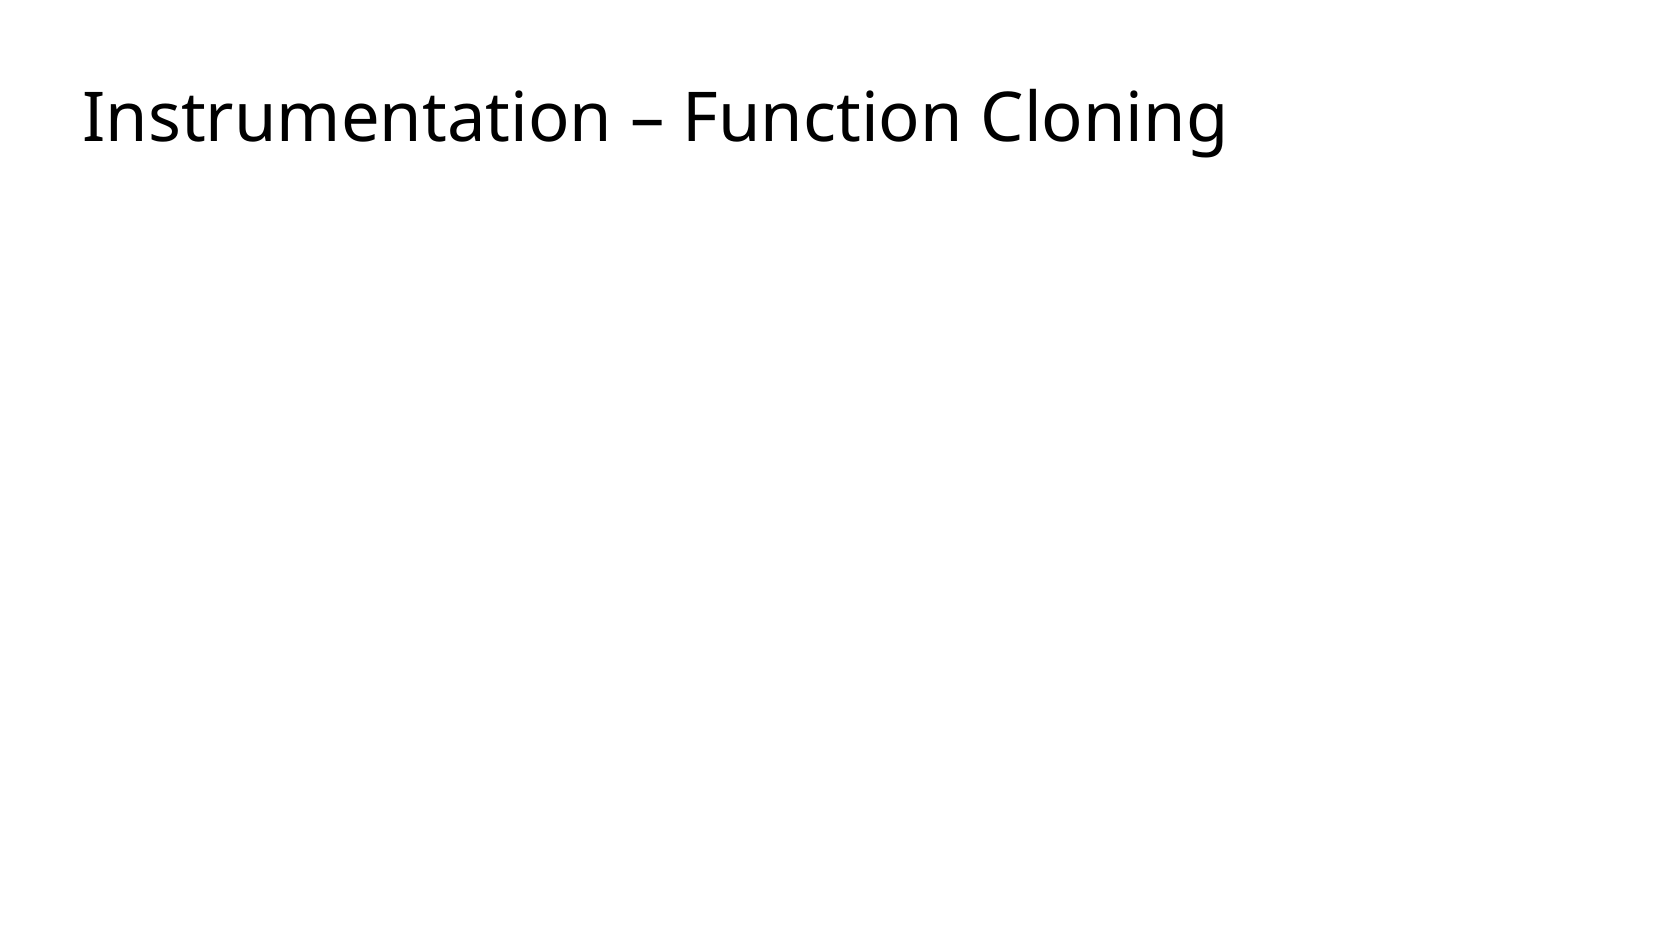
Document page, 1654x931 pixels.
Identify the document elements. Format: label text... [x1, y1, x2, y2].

title Instrumentation – Function Cloning [82, 37, 1571, 193]
